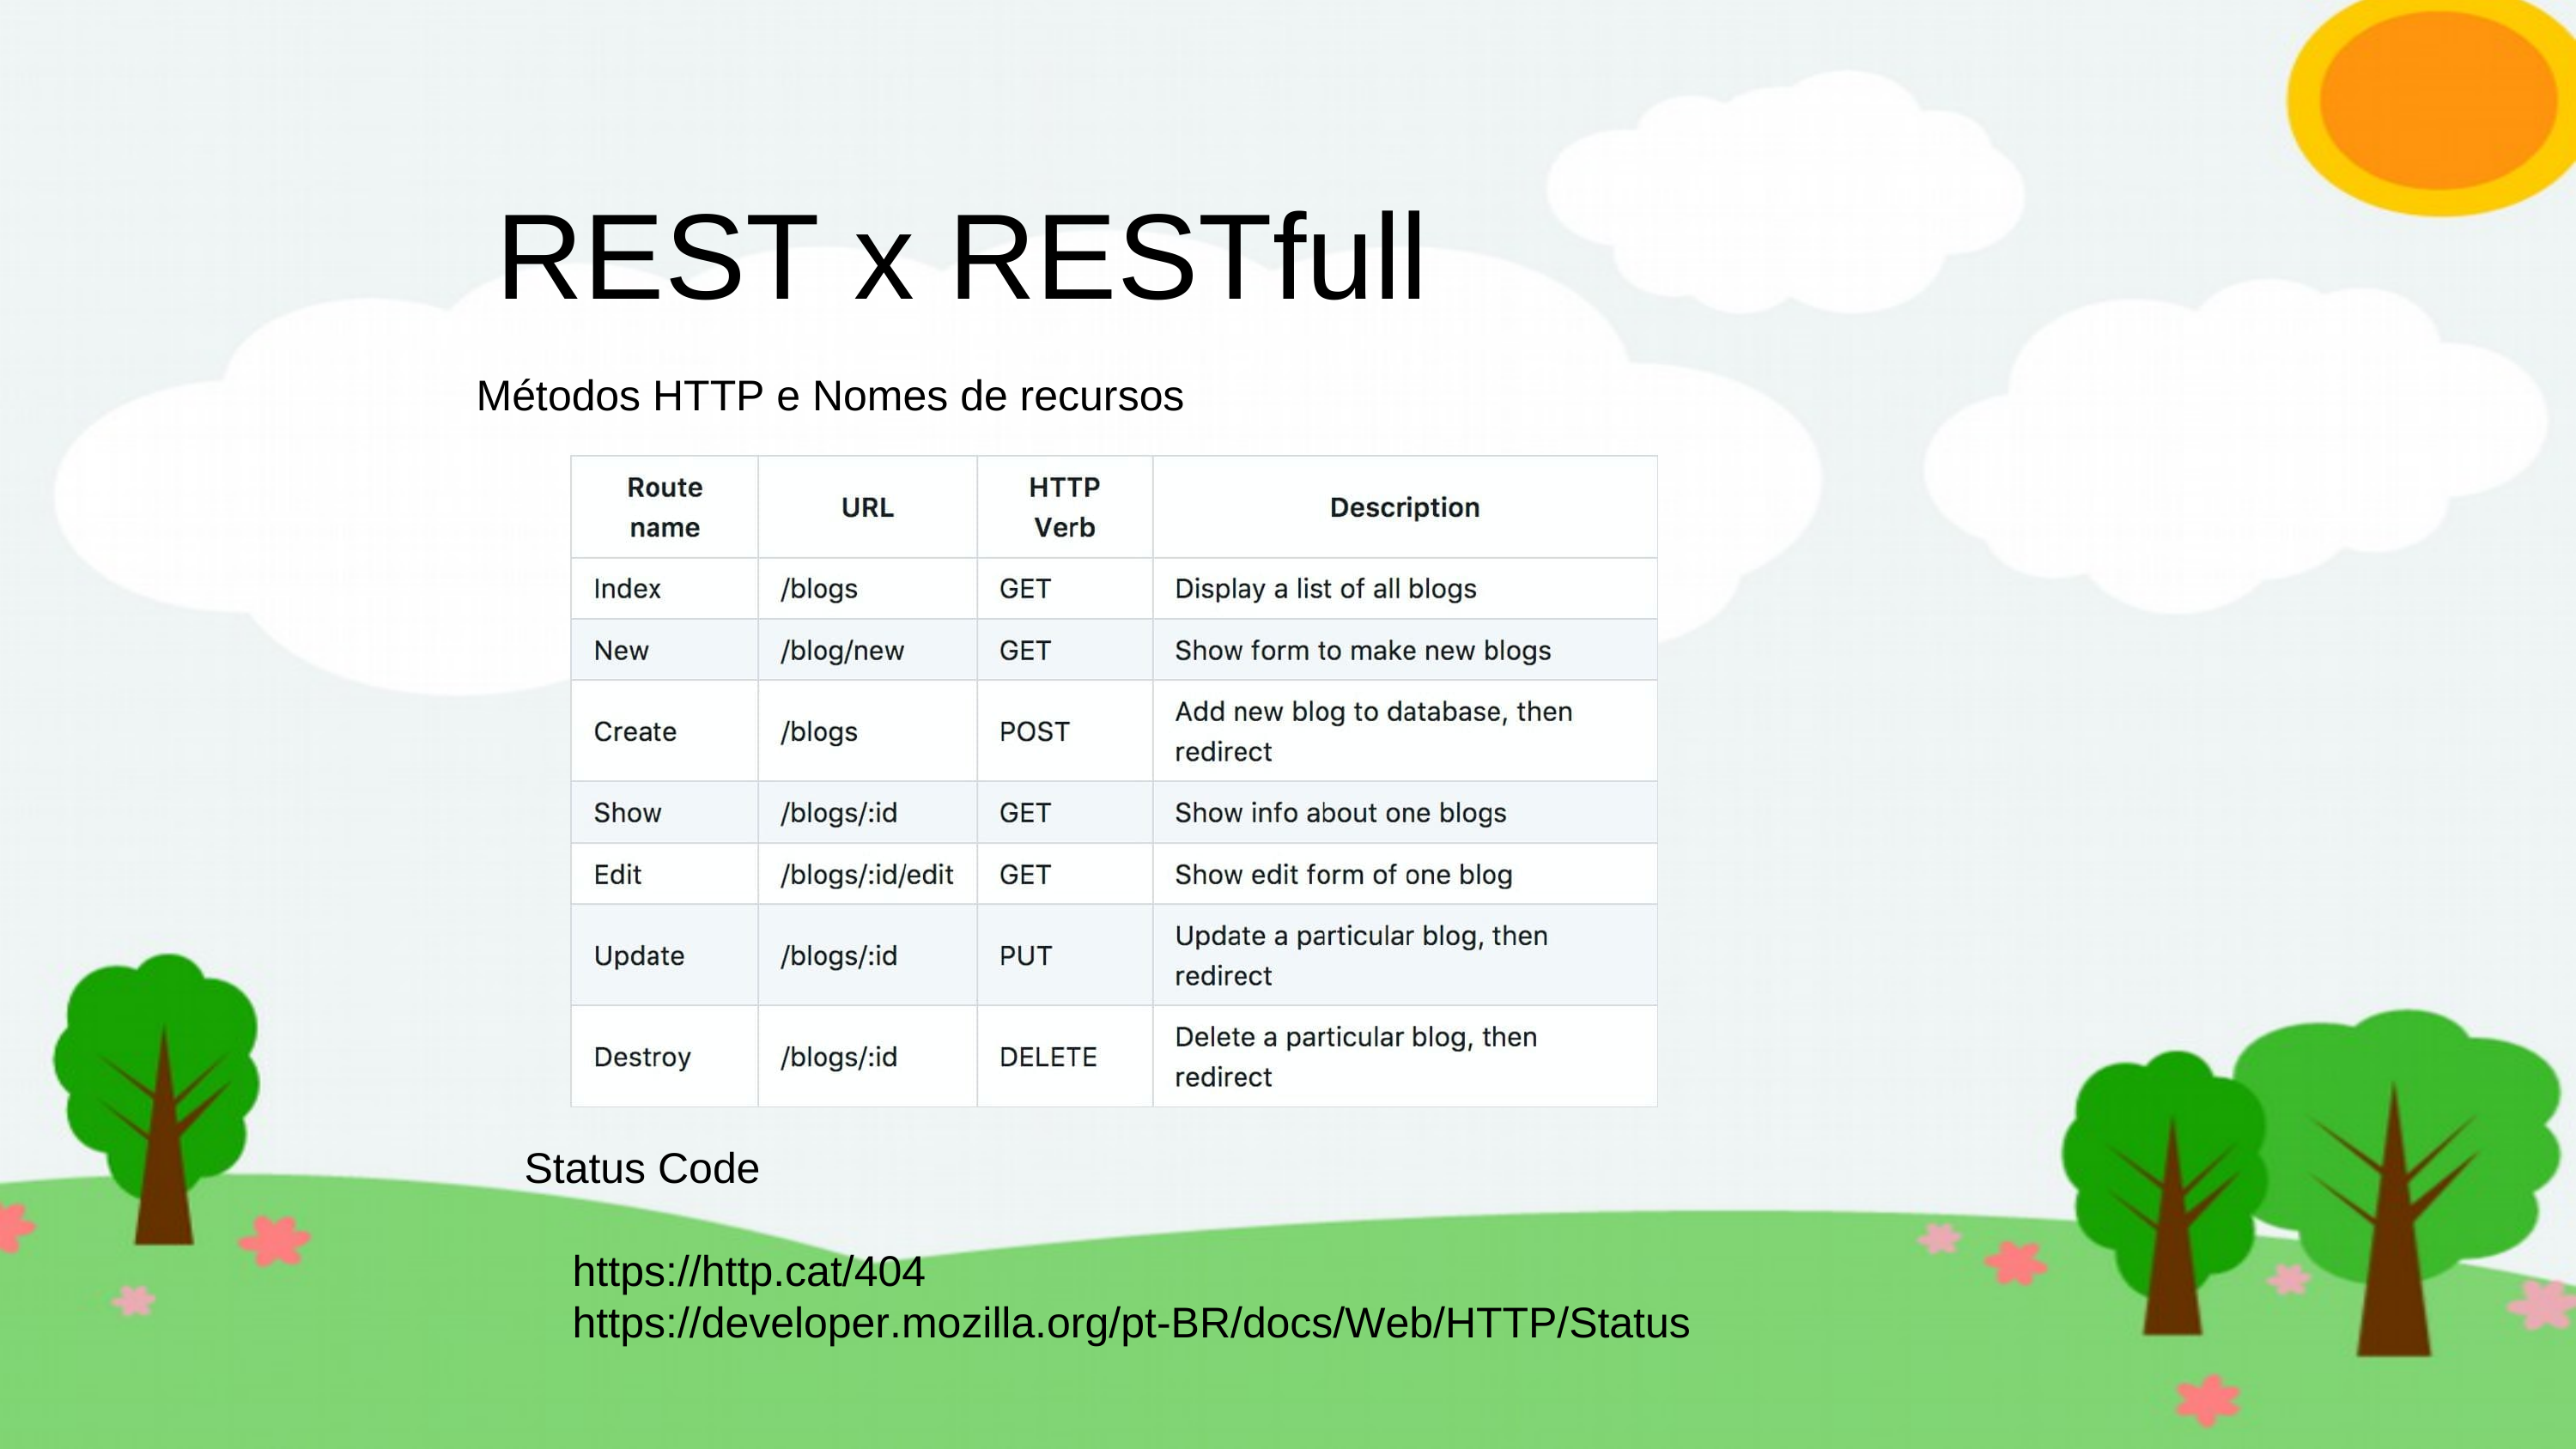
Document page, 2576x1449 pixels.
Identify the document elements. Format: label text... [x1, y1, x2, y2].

picture [0, 0, 2576, 1449]
text_box Métodos HTTP e Nomes de recursos Status Code https://http.cat/404 https://developer.mozilla.org/pt-BR/docs/Web/HTTP/Status [463, 361, 2310, 1416]
text_box REST x RESTfull [495, 148, 1584, 325]
